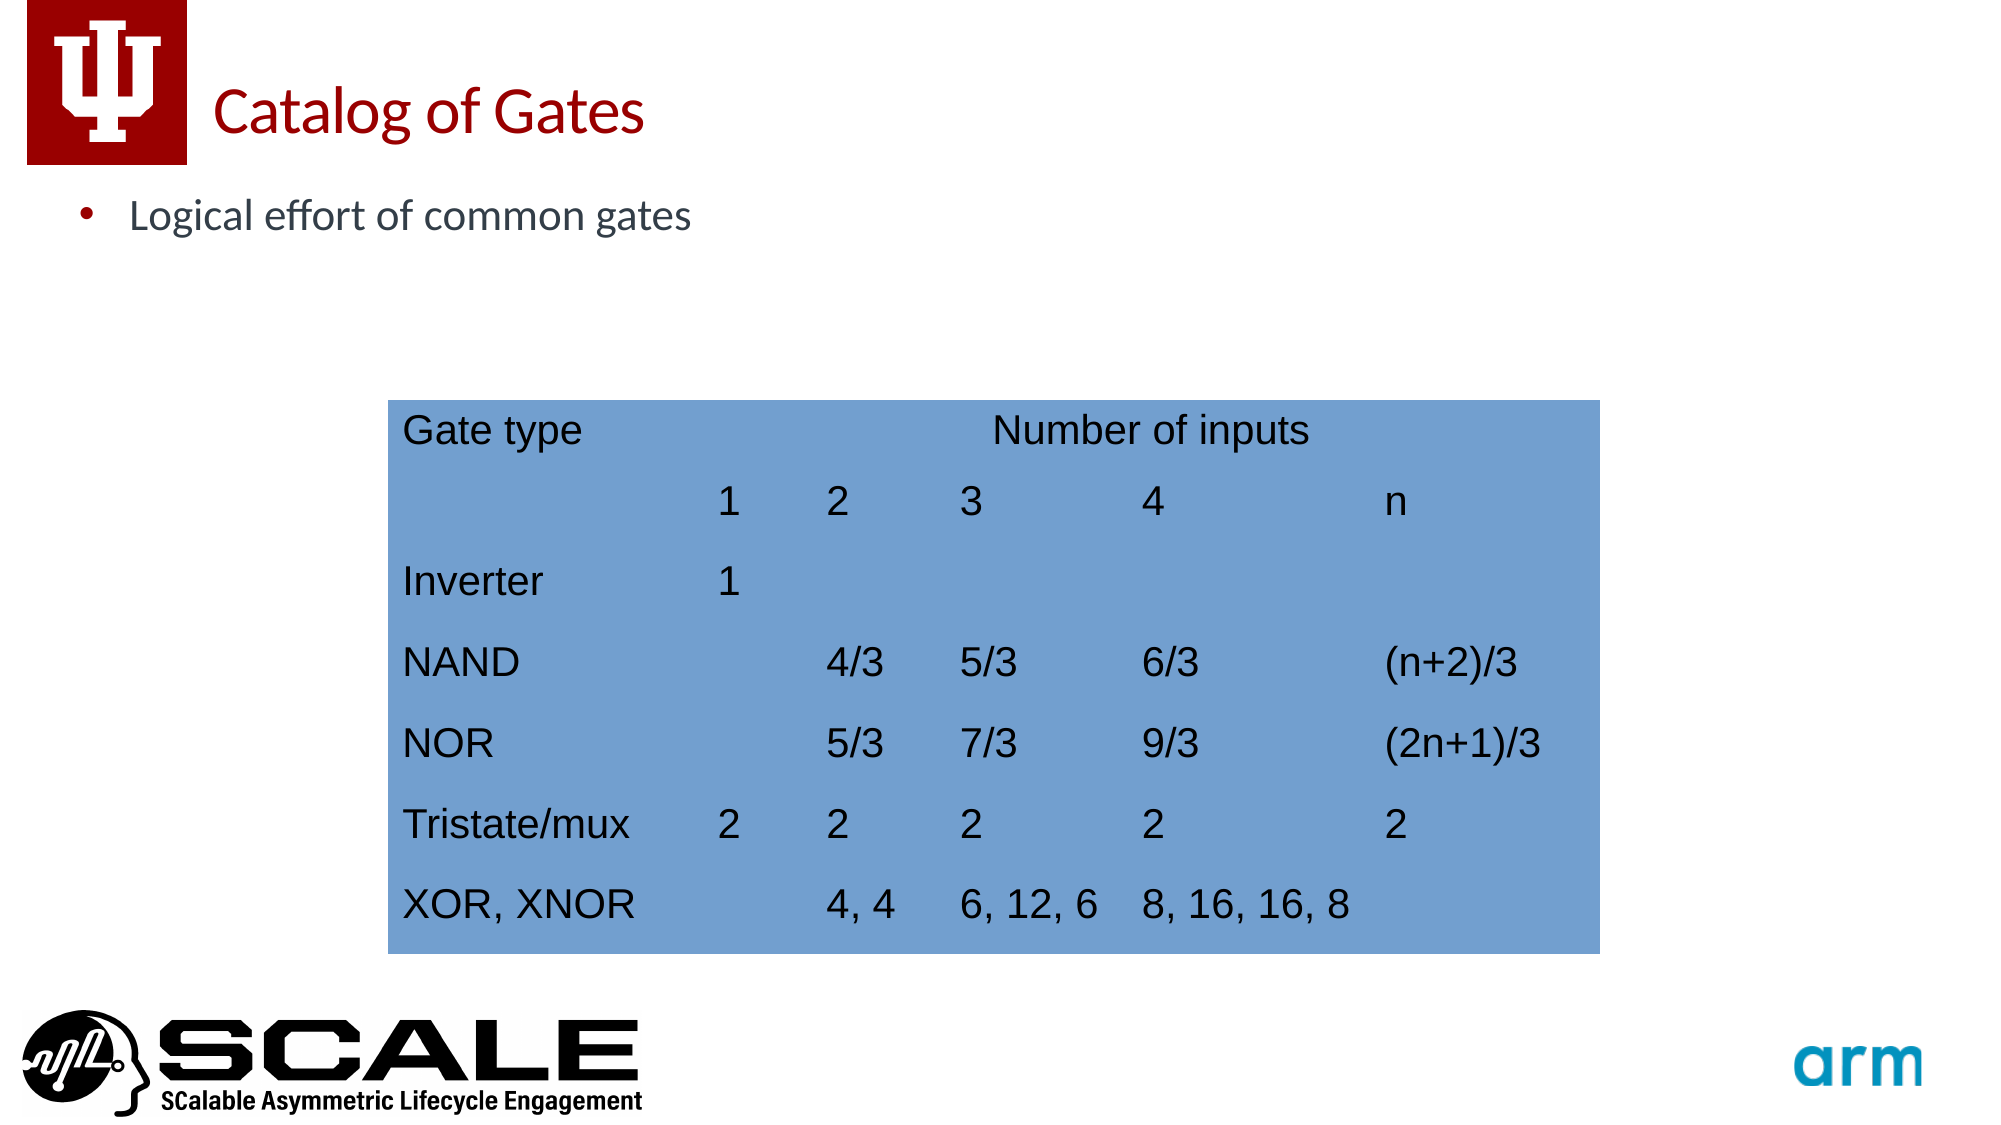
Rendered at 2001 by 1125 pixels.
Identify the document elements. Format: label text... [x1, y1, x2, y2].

table_cell NAND [388, 631, 703, 712]
table_cell [703, 712, 812, 793]
table_cell 3 [945, 470, 1127, 551]
table_cell [1370, 551, 1600, 631]
table_cell [703, 631, 812, 712]
table_cell 9/3 [1127, 712, 1370, 793]
table_header Number of inputs [703, 400, 1600, 470]
table_header Gate type [388, 400, 703, 551]
table_cell (2n+1)/3 [1370, 712, 1600, 793]
table_cell 8, 16, 16, 8 [1127, 873, 1370, 954]
table_cell 5/3 [945, 631, 1127, 712]
list Logical effort of common gates [78, 185, 1924, 941]
title Catalog of Gates [213, 78, 1922, 186]
table_cell [1370, 873, 1600, 954]
table_cell [703, 873, 812, 954]
table_cell Inverter [388, 551, 703, 631]
table_cell n [1370, 470, 1600, 551]
table_cell Tristate/mux [388, 793, 703, 873]
table_cell 7/3 [945, 712, 1127, 793]
table_cell 2 [945, 793, 1127, 873]
table_cell 2 [1370, 793, 1600, 873]
table_cell 5/3 [812, 712, 945, 793]
table_cell 6/3 [1127, 631, 1370, 712]
table_cell 1 [703, 551, 812, 631]
table_cell 4/3 [812, 631, 945, 712]
table_cell NOR [388, 712, 703, 793]
table_cell 2 [812, 470, 945, 551]
table_cell XOR, XNOR [388, 873, 703, 954]
table_cell 6, 12, 6 [945, 873, 1127, 954]
table_cell 4 [1127, 470, 1370, 551]
table_cell 4, 4 [812, 873, 945, 954]
table_cell [945, 551, 1127, 631]
table_cell 2 [1127, 793, 1370, 873]
table_cell (n+2)/3 [1370, 631, 1600, 712]
table_cell 1 [703, 470, 812, 551]
table_cell 2 [812, 793, 945, 873]
table_cell 2 [703, 793, 812, 873]
table_cell [1127, 551, 1370, 631]
table_cell [812, 551, 945, 631]
